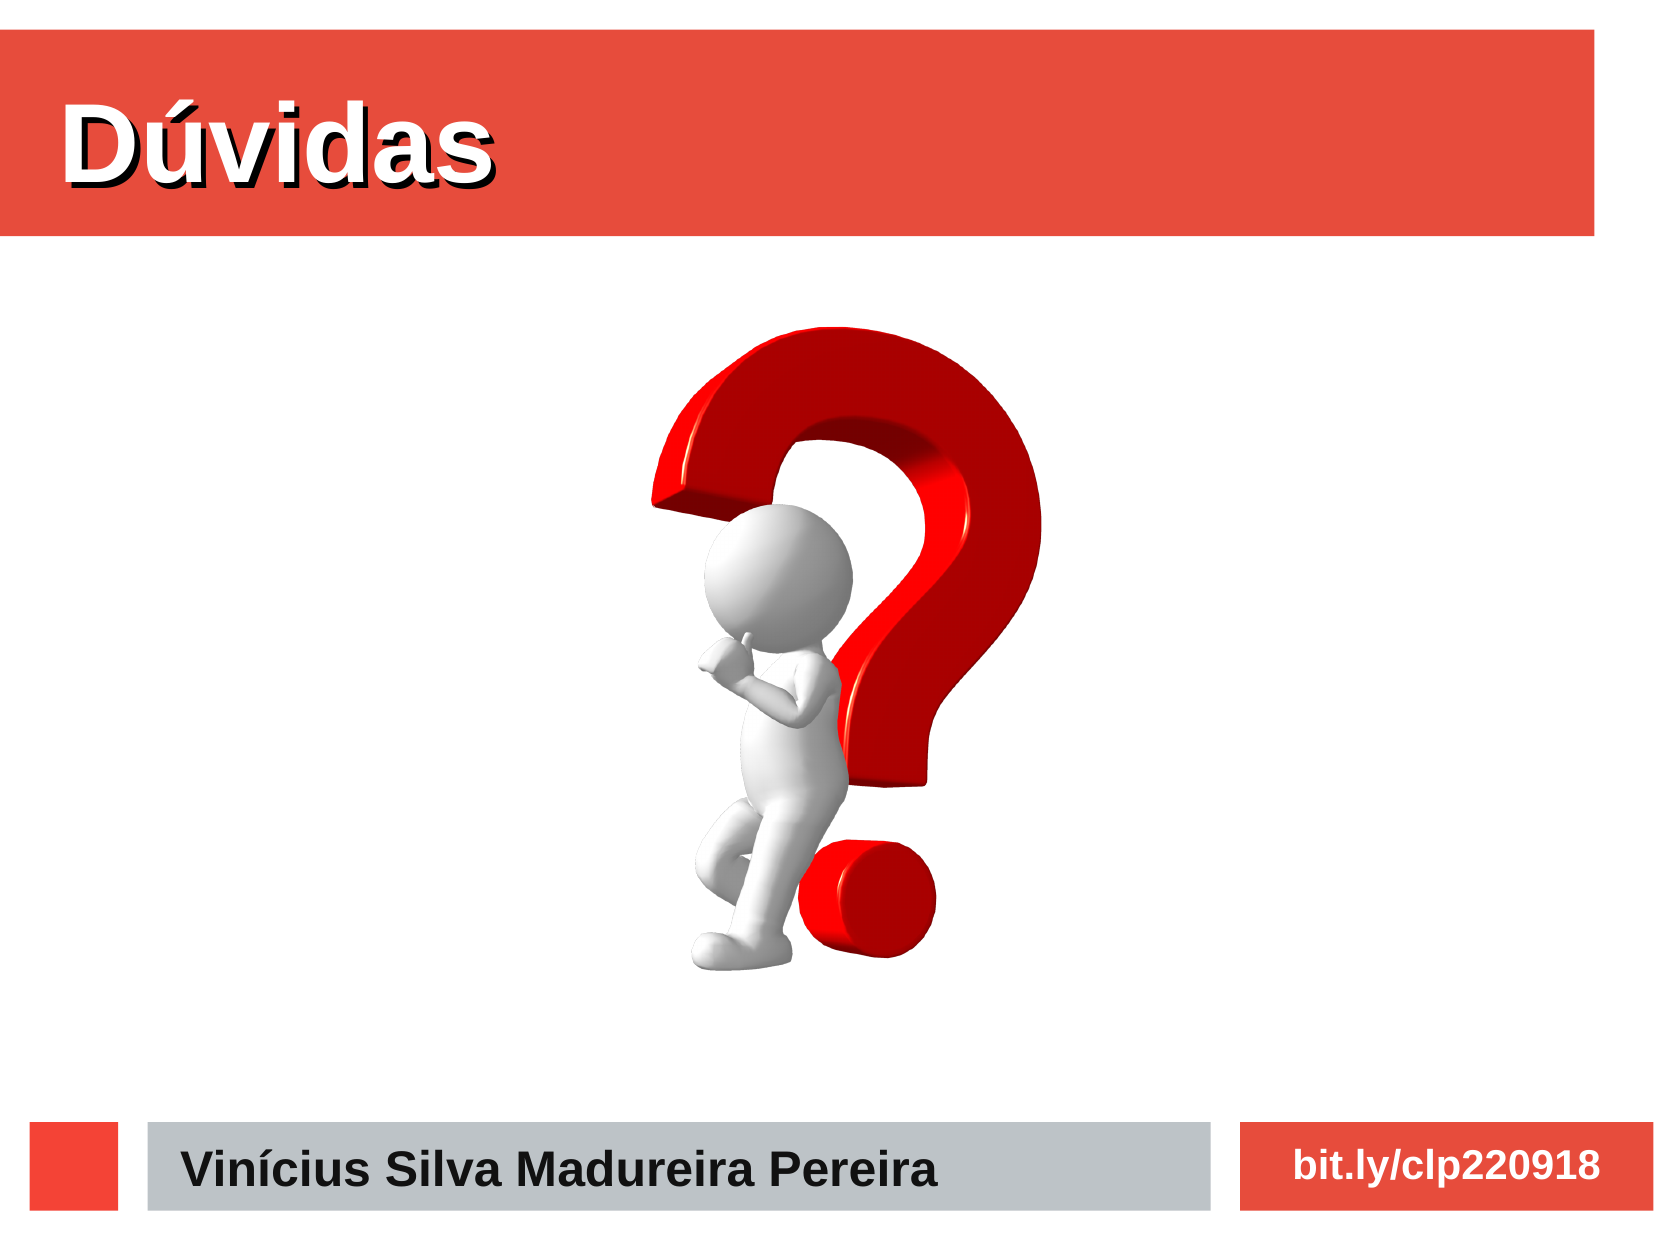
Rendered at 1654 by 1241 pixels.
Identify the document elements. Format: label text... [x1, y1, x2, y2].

picture [494, 315, 1159, 981]
title Dúvidas [59, 59, 1595, 207]
text_box Vinícius Silva Madureira Pereira [165, 1133, 1170, 1205]
text_box bit.ly/clp220918 [1228, 1133, 1654, 1205]
